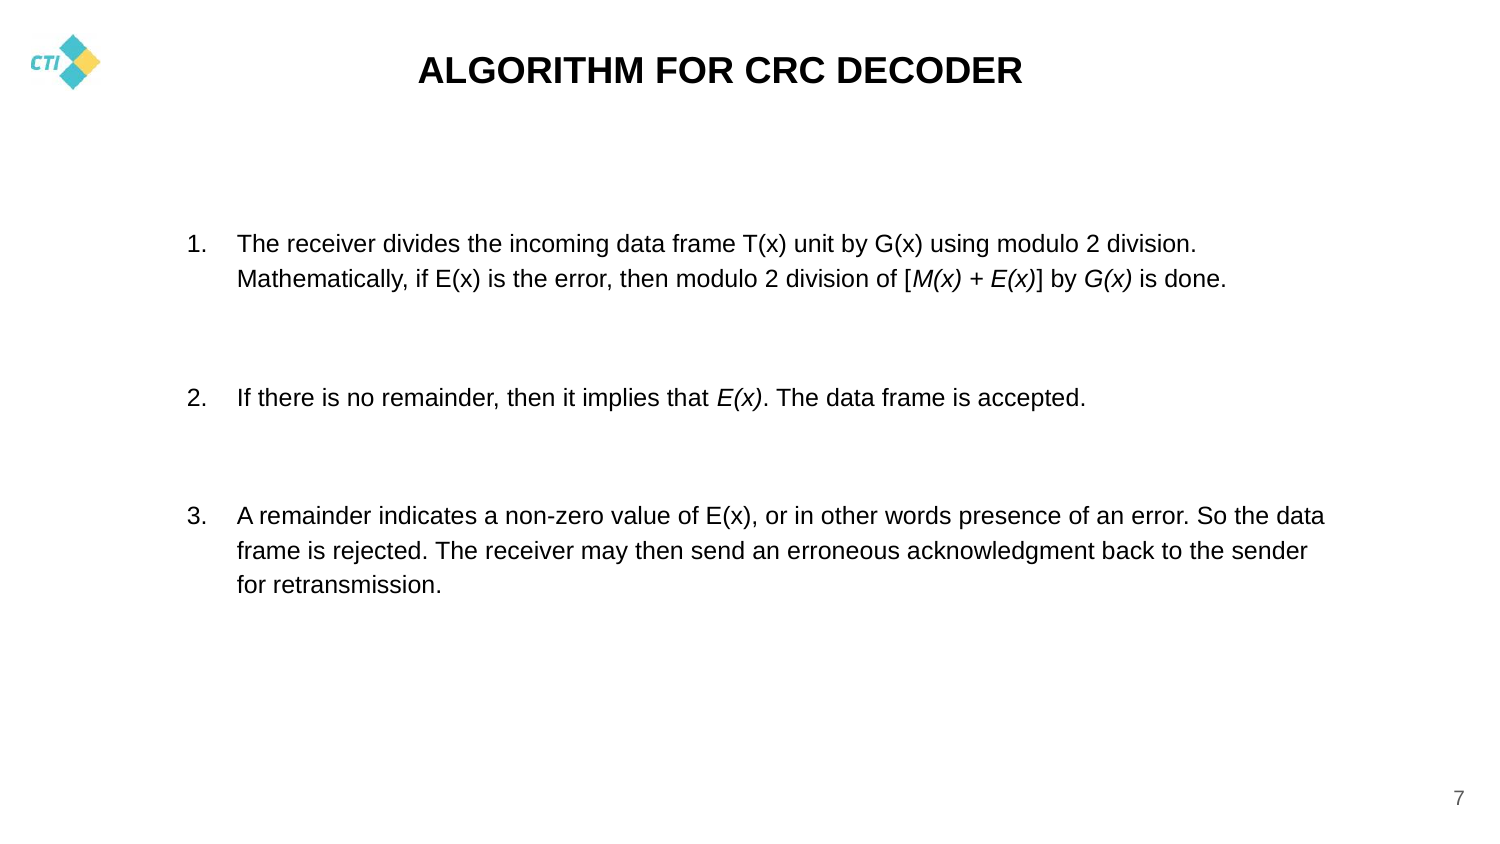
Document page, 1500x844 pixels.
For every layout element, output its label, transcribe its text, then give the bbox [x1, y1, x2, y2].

text_box ALGORITHM FOR CRC DECODER [402, 24, 1098, 123]
text_box The receiver divides the incoming data frame T(x) unit by G(x) using modulo 2 division. Mathematically, if E(x) is the error, then modulo 2 division of [M(x) + E(x)] by G(x) is done. If there is no remainder, then it implies that E(x). The data frame is accepted. A remainder indicates a non-zero value of E(x), or in other words presence of an error. So the data frame is rejected. The receiver may then send an erroneous acknowledgment back to the sender for retransmission. [146, 161, 1357, 734]
slide_number <number> [1389, 764, 1480, 830]
picture [31, 33, 101, 91]
